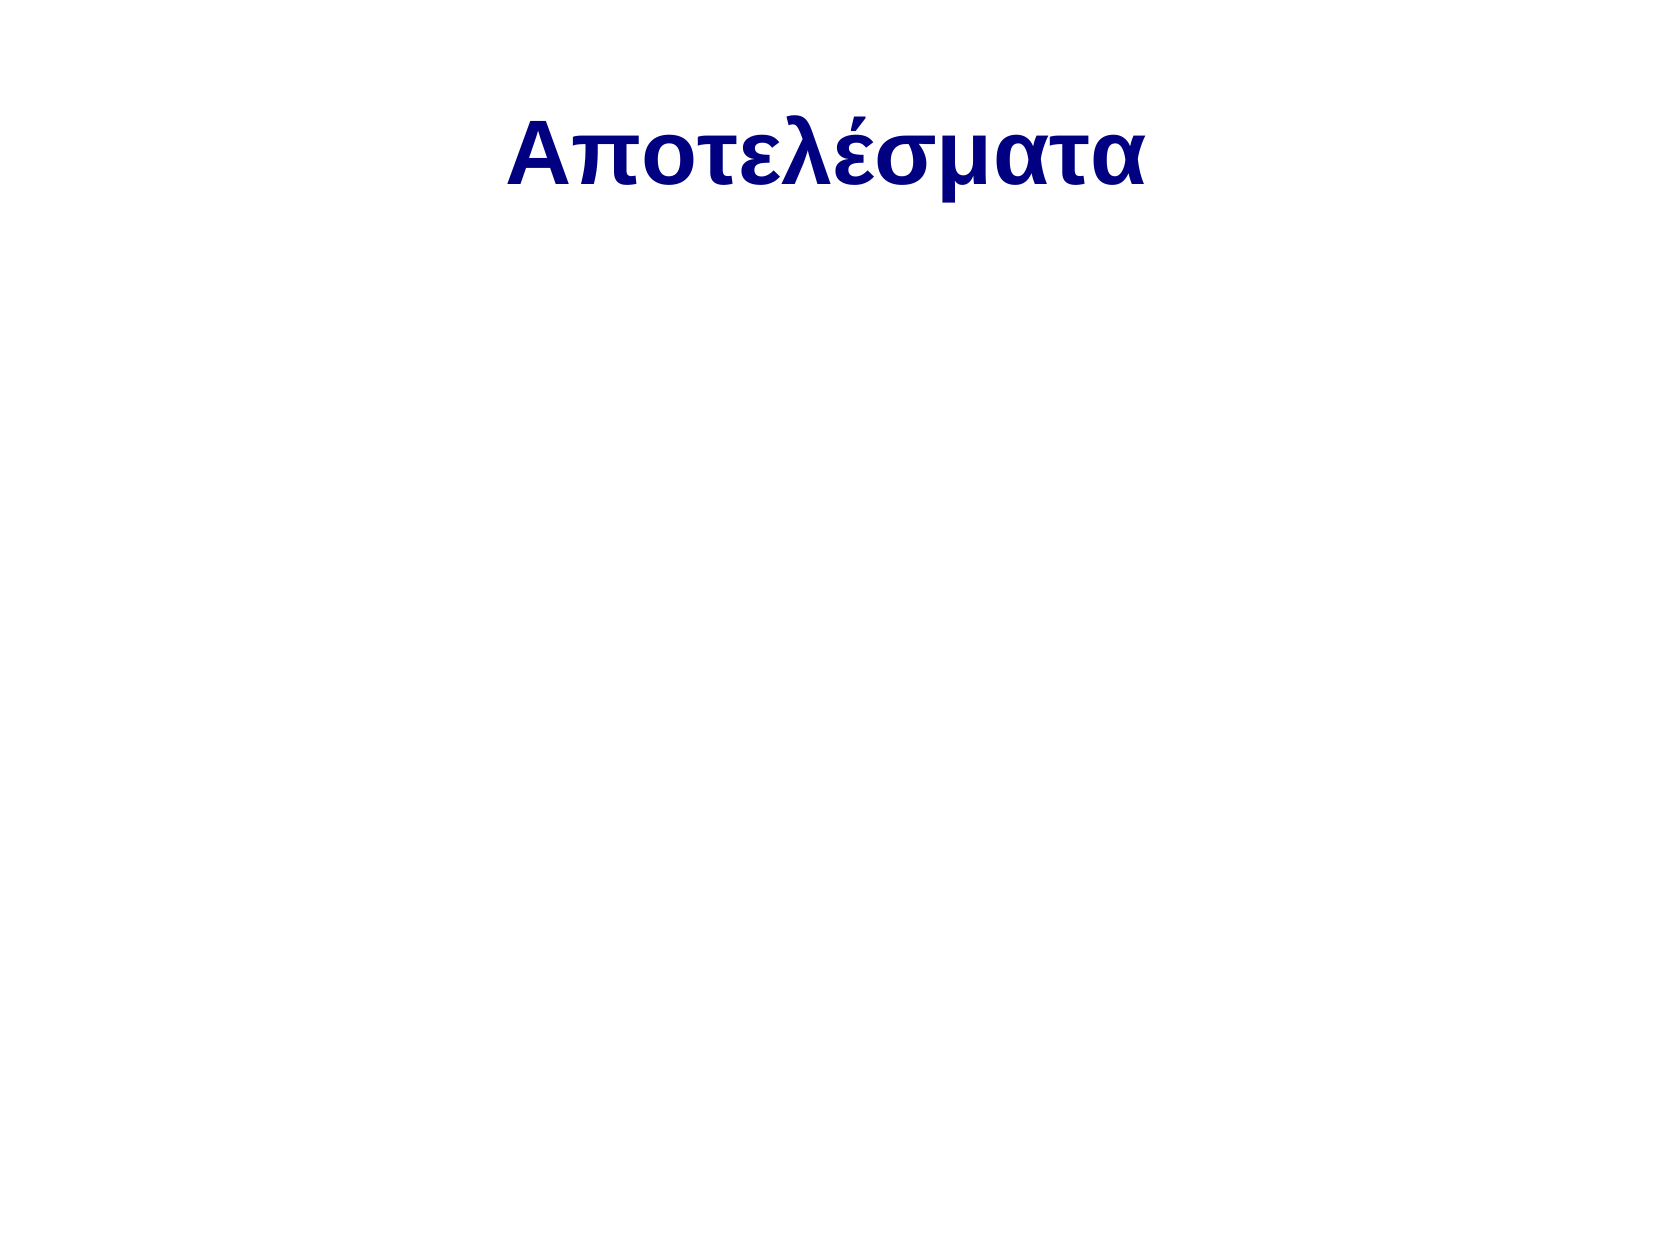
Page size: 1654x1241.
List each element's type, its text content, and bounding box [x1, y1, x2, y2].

title Αποτελέσματα [82, 49, 1571, 257]
